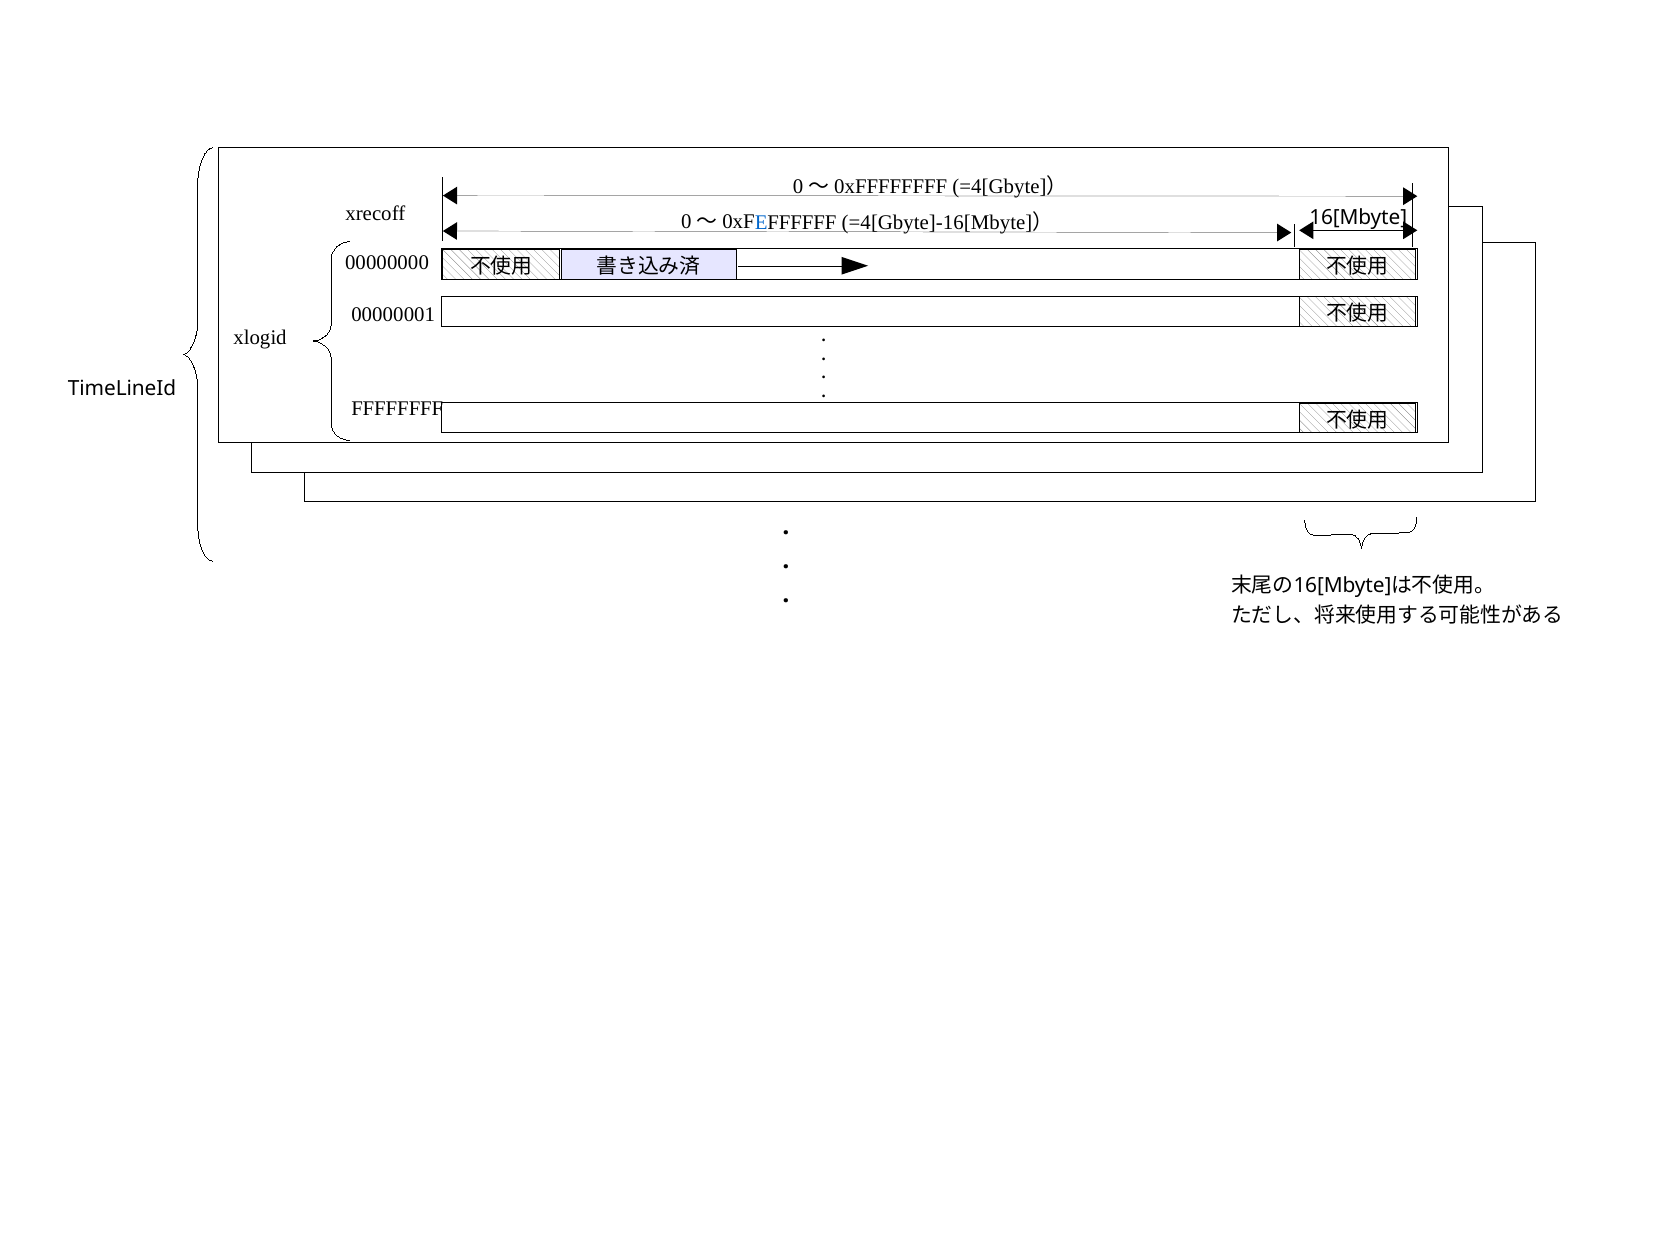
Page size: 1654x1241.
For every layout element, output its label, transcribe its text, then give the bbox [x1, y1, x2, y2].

text_box [218, 147, 1536, 502]
text_box FFFFFFFF [336, 389, 503, 429]
text_box 不使用 [1299, 296, 1416, 327]
text_box . . . . [767, 502, 812, 616]
text_box xrecoff [330, 194, 449, 234]
text_box 00000001 [336, 295, 503, 334]
text_box 末尾の16[Mbyte]は不使用。 ただし、将来使用する可能性がある [1216, 561, 1580, 632]
text_box 不使用 [1299, 403, 1416, 433]
text_box 不使用 [442, 249, 560, 280]
text_box 不使用 [1299, 249, 1416, 280]
text_box 00000000 [330, 243, 464, 282]
text_box . . . . [806, 319, 847, 410]
text_box TimeLineId [53, 366, 186, 409]
text_box 書き込み済 [561, 249, 737, 280]
text_box xlogid [218, 318, 314, 358]
